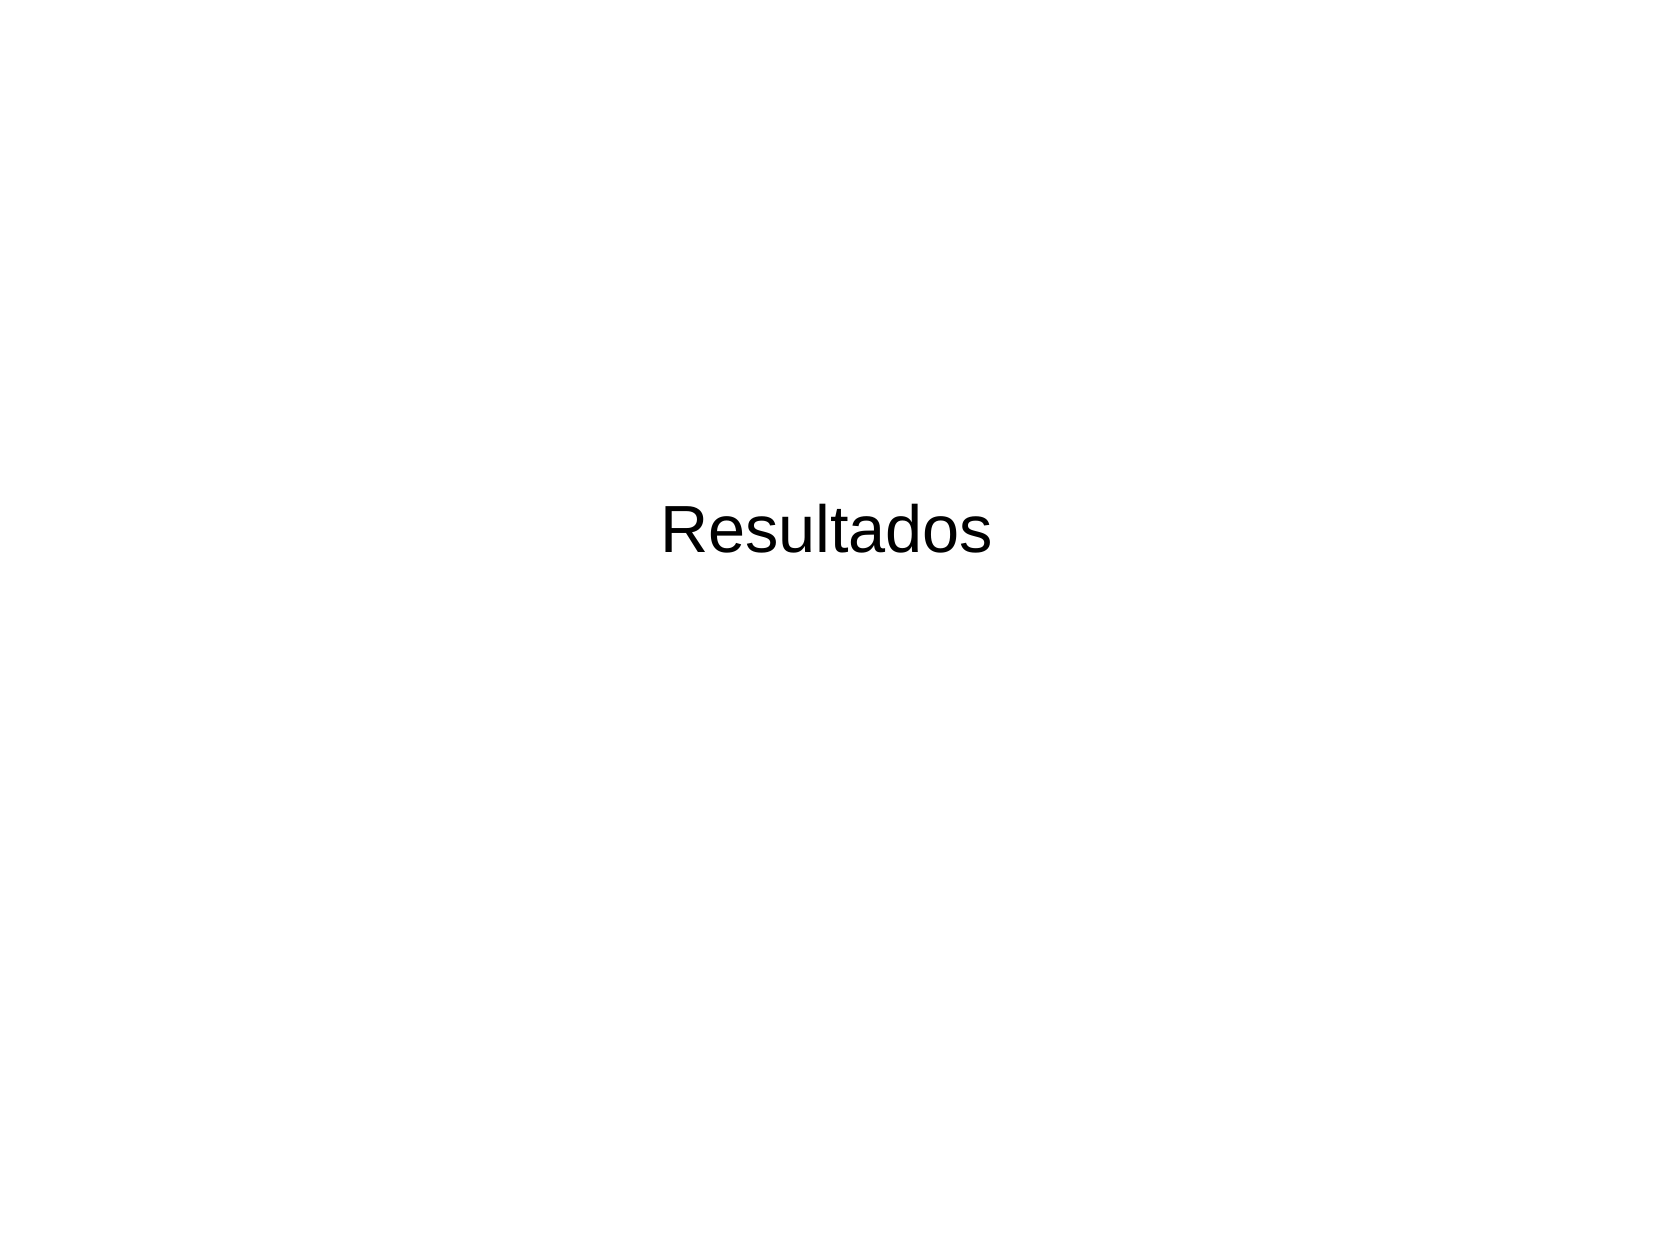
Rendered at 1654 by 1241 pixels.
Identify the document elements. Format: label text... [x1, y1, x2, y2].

subtitle Resultados [82, 49, 1571, 1010]
